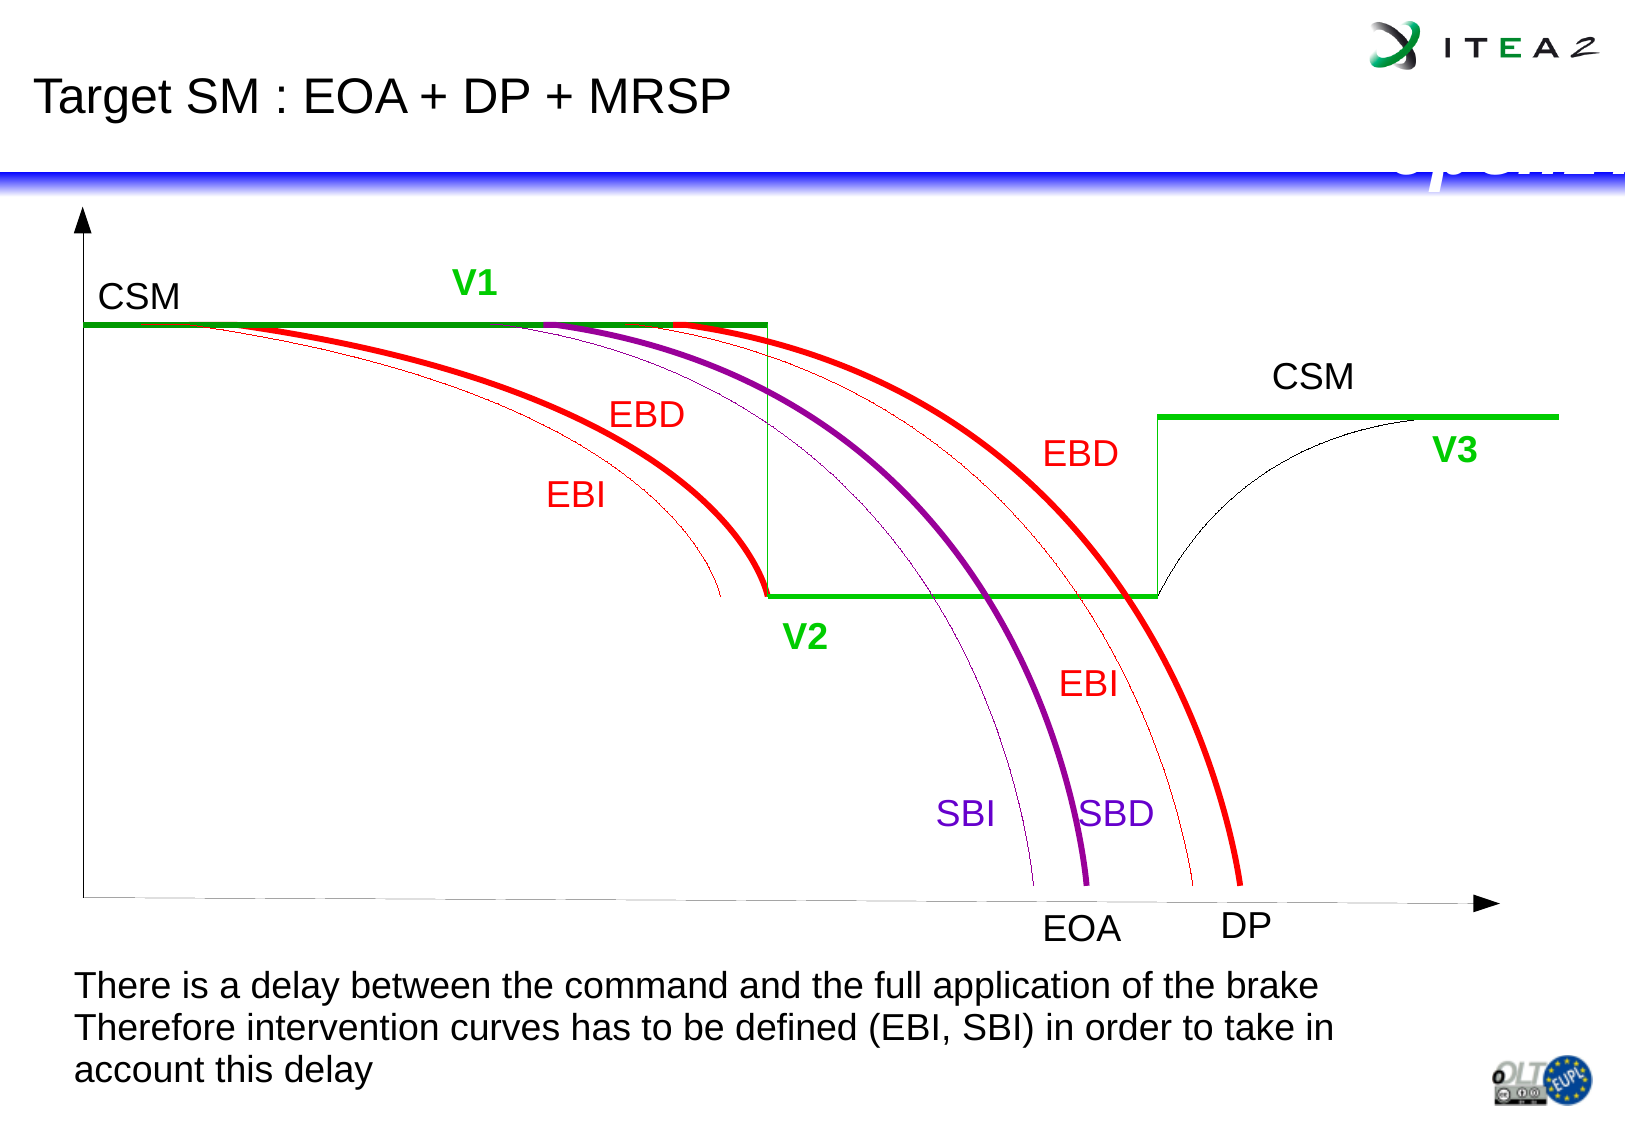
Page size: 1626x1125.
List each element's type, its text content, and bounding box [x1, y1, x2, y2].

text_box EBI [531, 466, 622, 524]
text_box SBI [920, 785, 1028, 843]
text_box DP [1205, 897, 1288, 902]
text_box EBI [1043, 655, 1134, 713]
text_box V1 [437, 253, 520, 311]
text_box CSM [1257, 348, 1371, 406]
picture [1492, 1055, 1593, 1106]
text_box DP [1205, 903, 1288, 955]
text_box EBD [1027, 425, 1135, 483]
text_box CSM [82, 267, 196, 325]
title Target SM : EOA + DP + MRSP [32, 43, 1341, 150]
text_box EOA [1027, 902, 1137, 956]
text_box V2 [767, 608, 851, 666]
text_box V3 [1417, 421, 1501, 479]
picture [1348, 21, 1625, 70]
text_box There is a delay between the command and the full application of the brake Therefore intervention curves has to be defined (EBI, SBI) in order to take in account this delay [59, 956, 1361, 1098]
text_box EBD [593, 386, 701, 443]
text_box SBD [1062, 785, 1170, 843]
